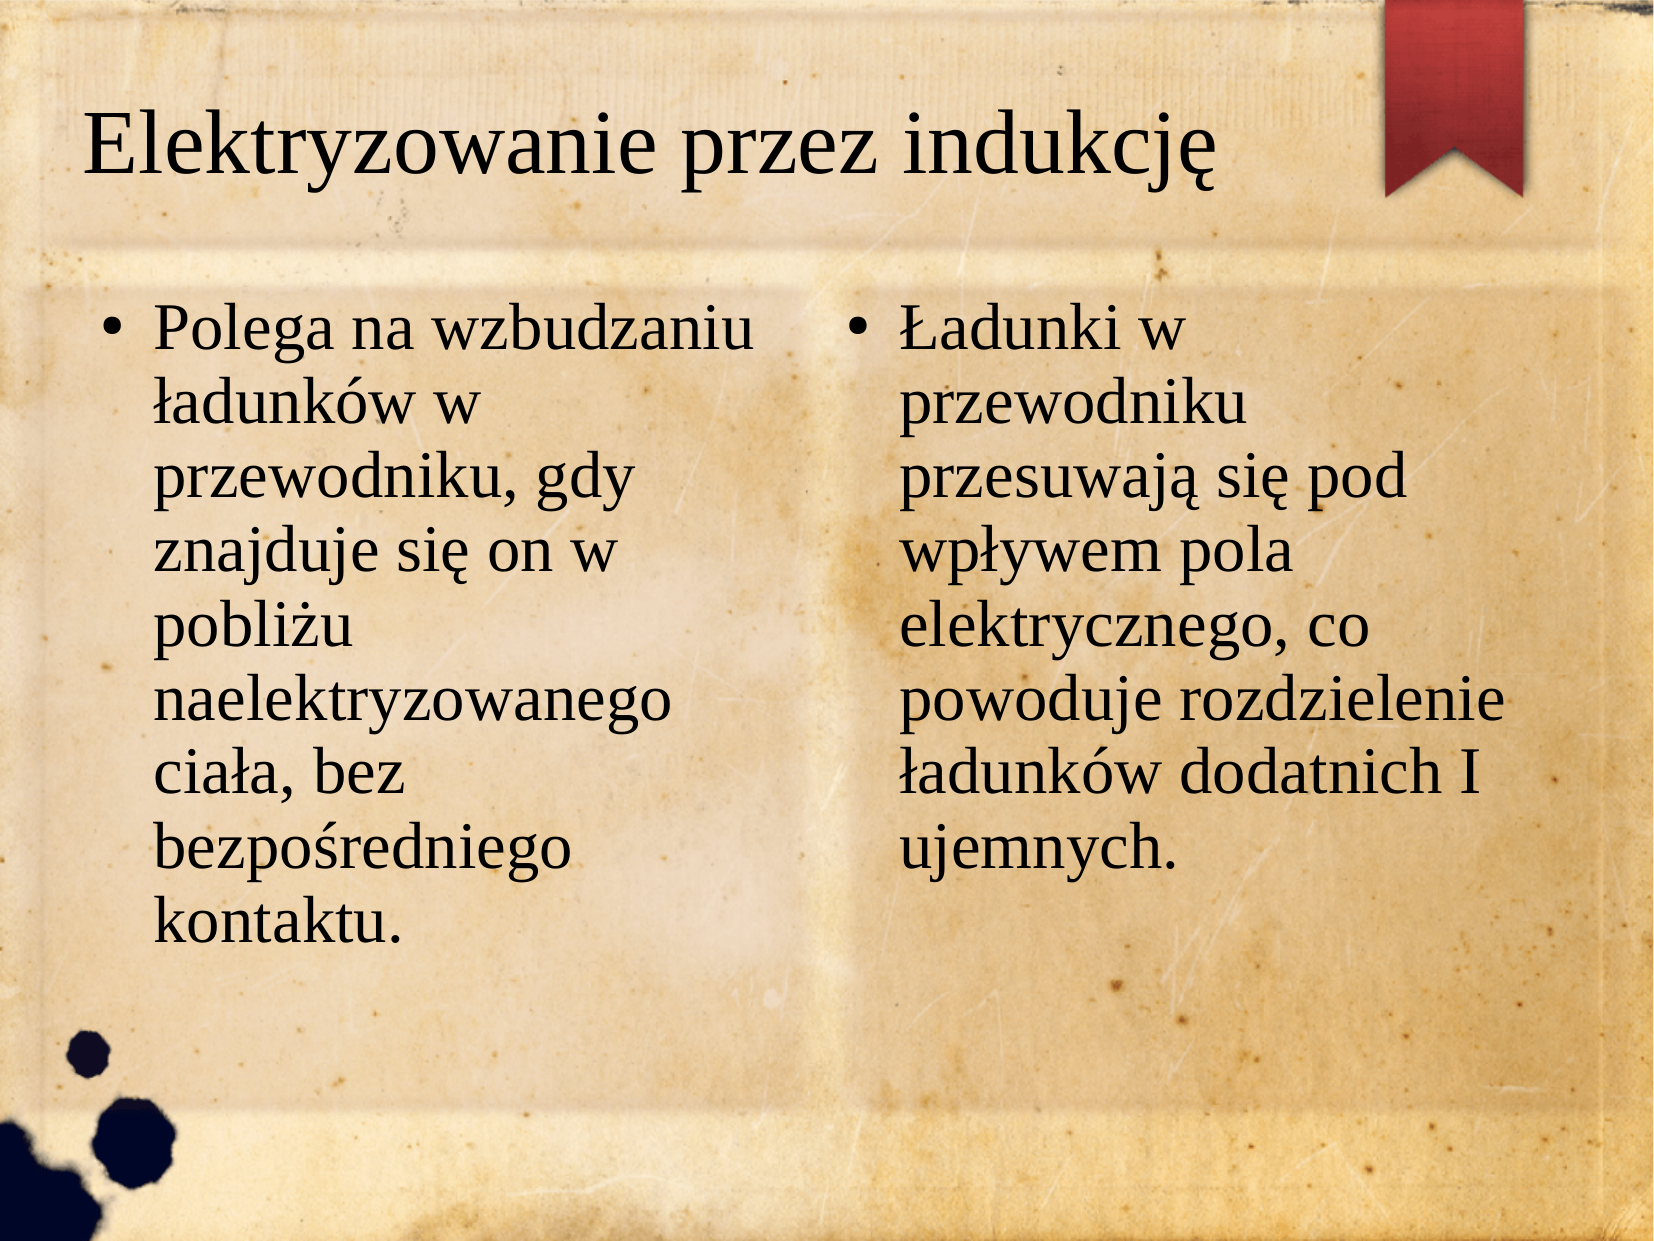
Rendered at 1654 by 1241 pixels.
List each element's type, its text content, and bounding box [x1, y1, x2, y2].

title Elektryzowanie przez indukcję [82, 49, 1347, 237]
list Ładunki w przewodniku przesuwają się pod wpływem pola elektrycznego, co powoduje rozdzielenie ładunków dodatnich I ujemnych. [828, 290, 1539, 1010]
picture [0, 0, 1654, 1241]
list Polega na wzbudzaniu ładunków w przewodniku, gdy znajduje się on w pobliżu naelektryzowanego ciała, bez bezpośredniego kontaktu. [82, 290, 793, 1010]
